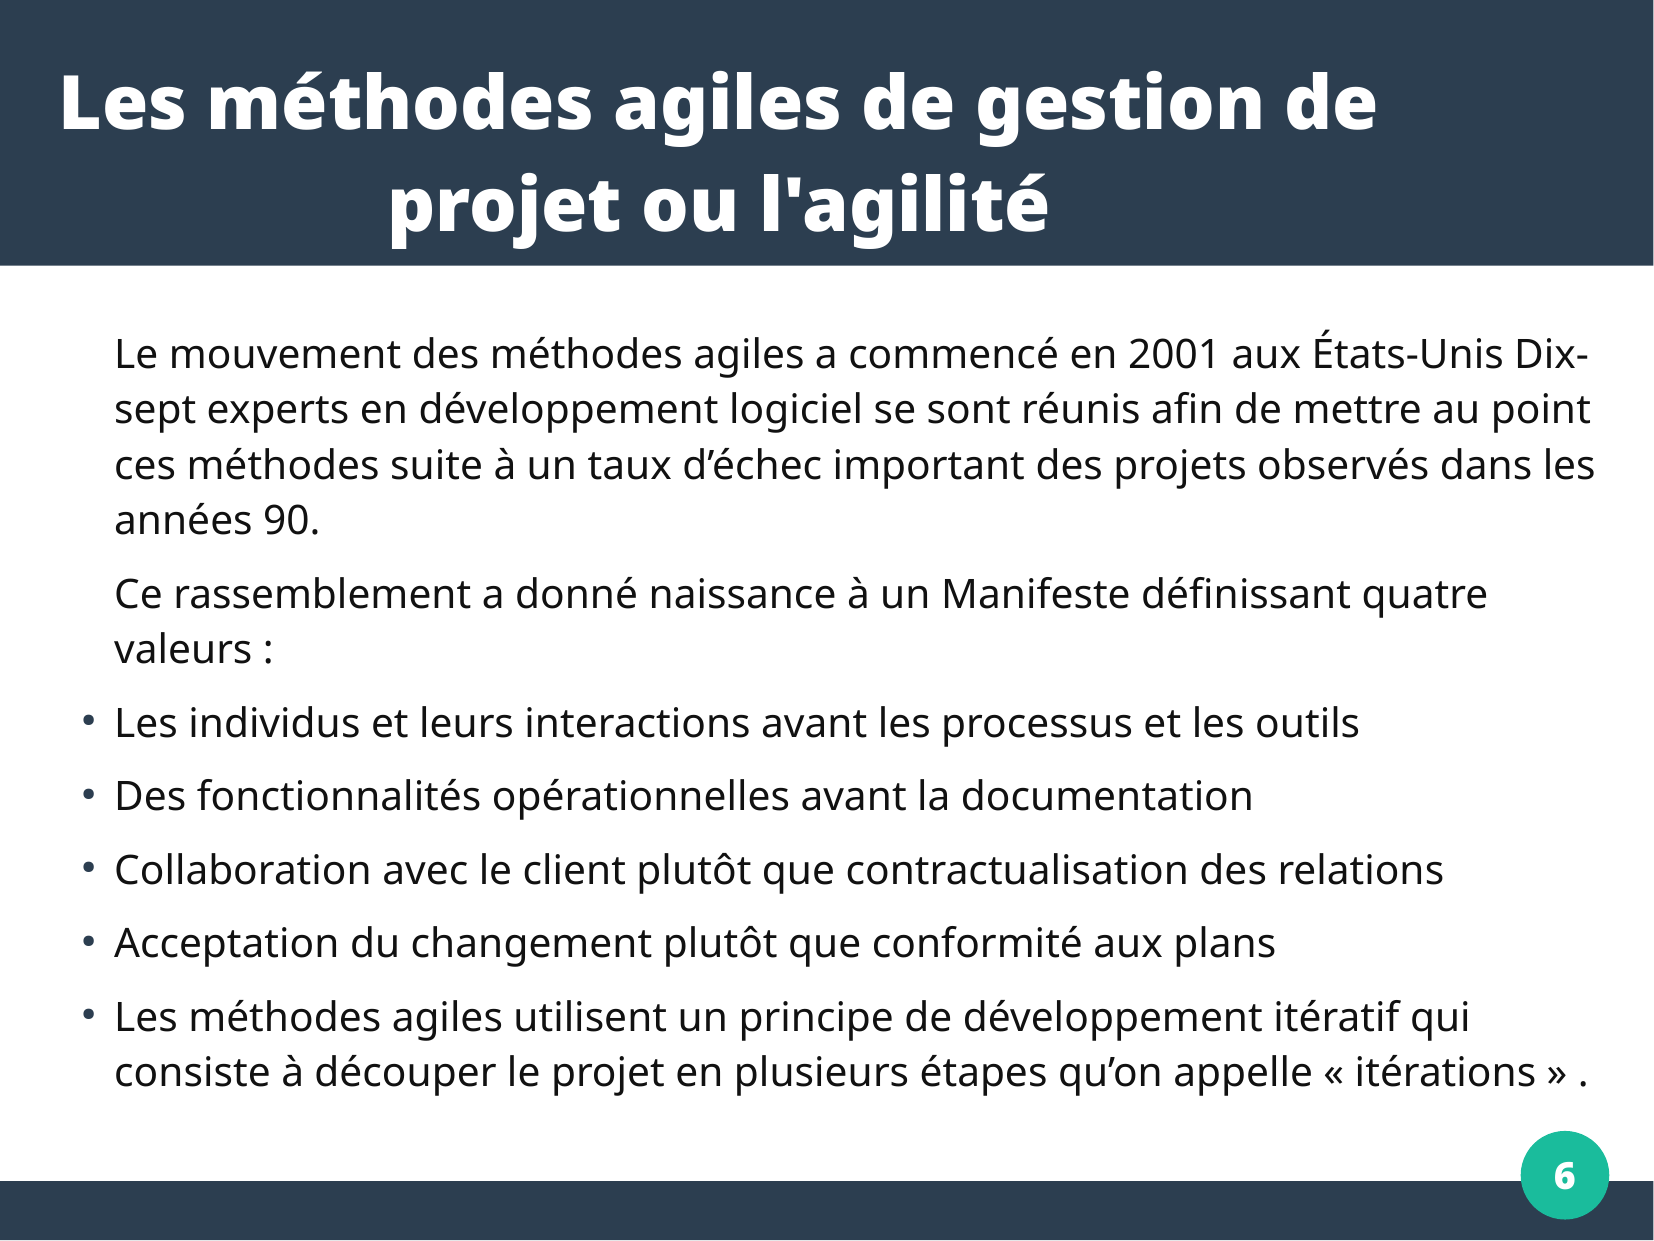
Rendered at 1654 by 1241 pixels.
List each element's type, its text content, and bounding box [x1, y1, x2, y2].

title Les méthodes agiles de gestion de projet ou l'agilité [59, 49, 1595, 207]
list Le mouvement des méthodes agiles a commencé en 2001 aux États-Unis Dix-sept experts en développement logiciel se sont réunis afin de mettre au point ces méthodes suite à un taux d’échec important des projets observés dans les années 90. Ce rassemblement a donné naissance à un Manifeste définissant quatre valeurs : Les individus et leurs interactions avant les processus et les outils Des fonctionnalités opérationnelles avant la documentation Collaboration avec le client plutôt que contractualisation des relations Acceptation du changement plutôt que conformité aux plans Les méthodes agiles utilisent un principe de développement itératif qui consiste à découper le projet en plusieurs étapes qu’on appelle « itérations » . [70, 324, 1607, 1152]
